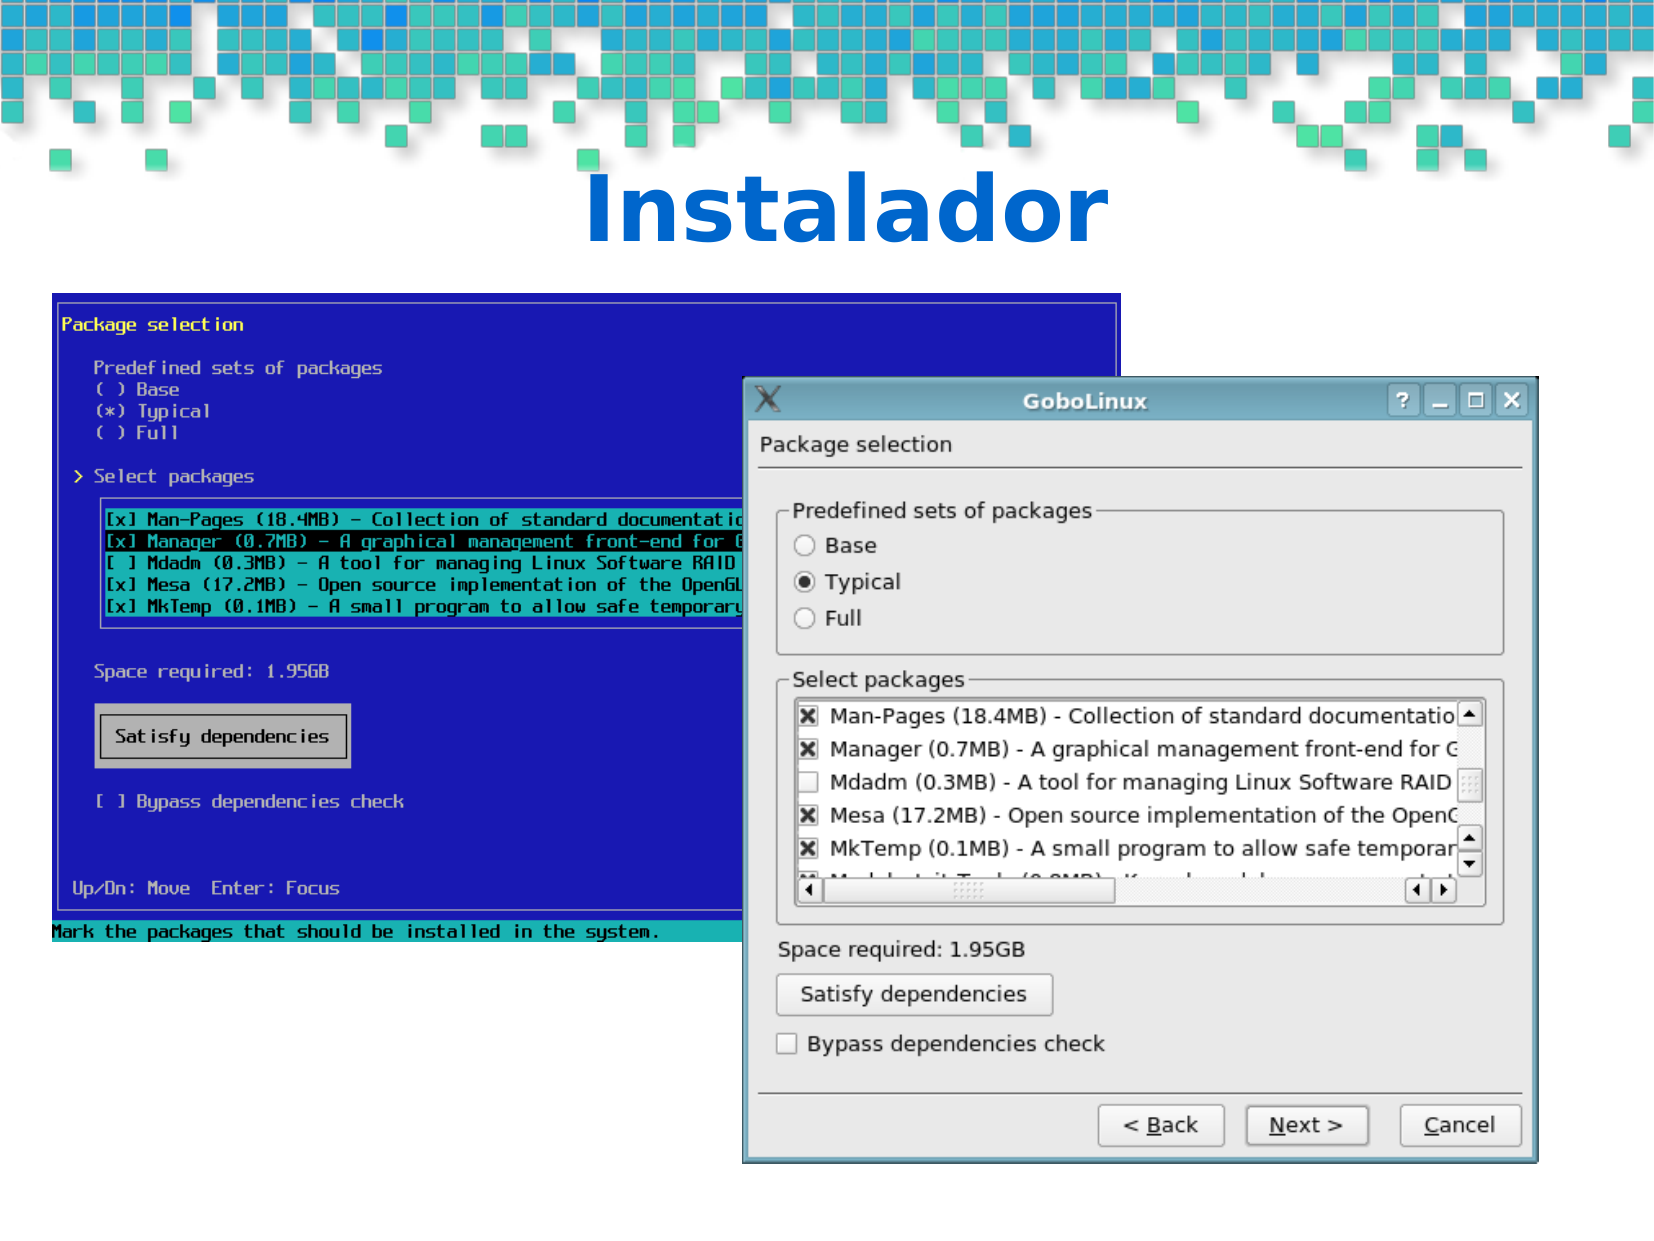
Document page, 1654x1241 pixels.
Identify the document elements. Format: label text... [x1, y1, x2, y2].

picture [52, 293, 1539, 1164]
title Instalador [112, 132, 1581, 287]
text_box [95, 270, 1575, 1182]
picture [0, 0, 1654, 185]
